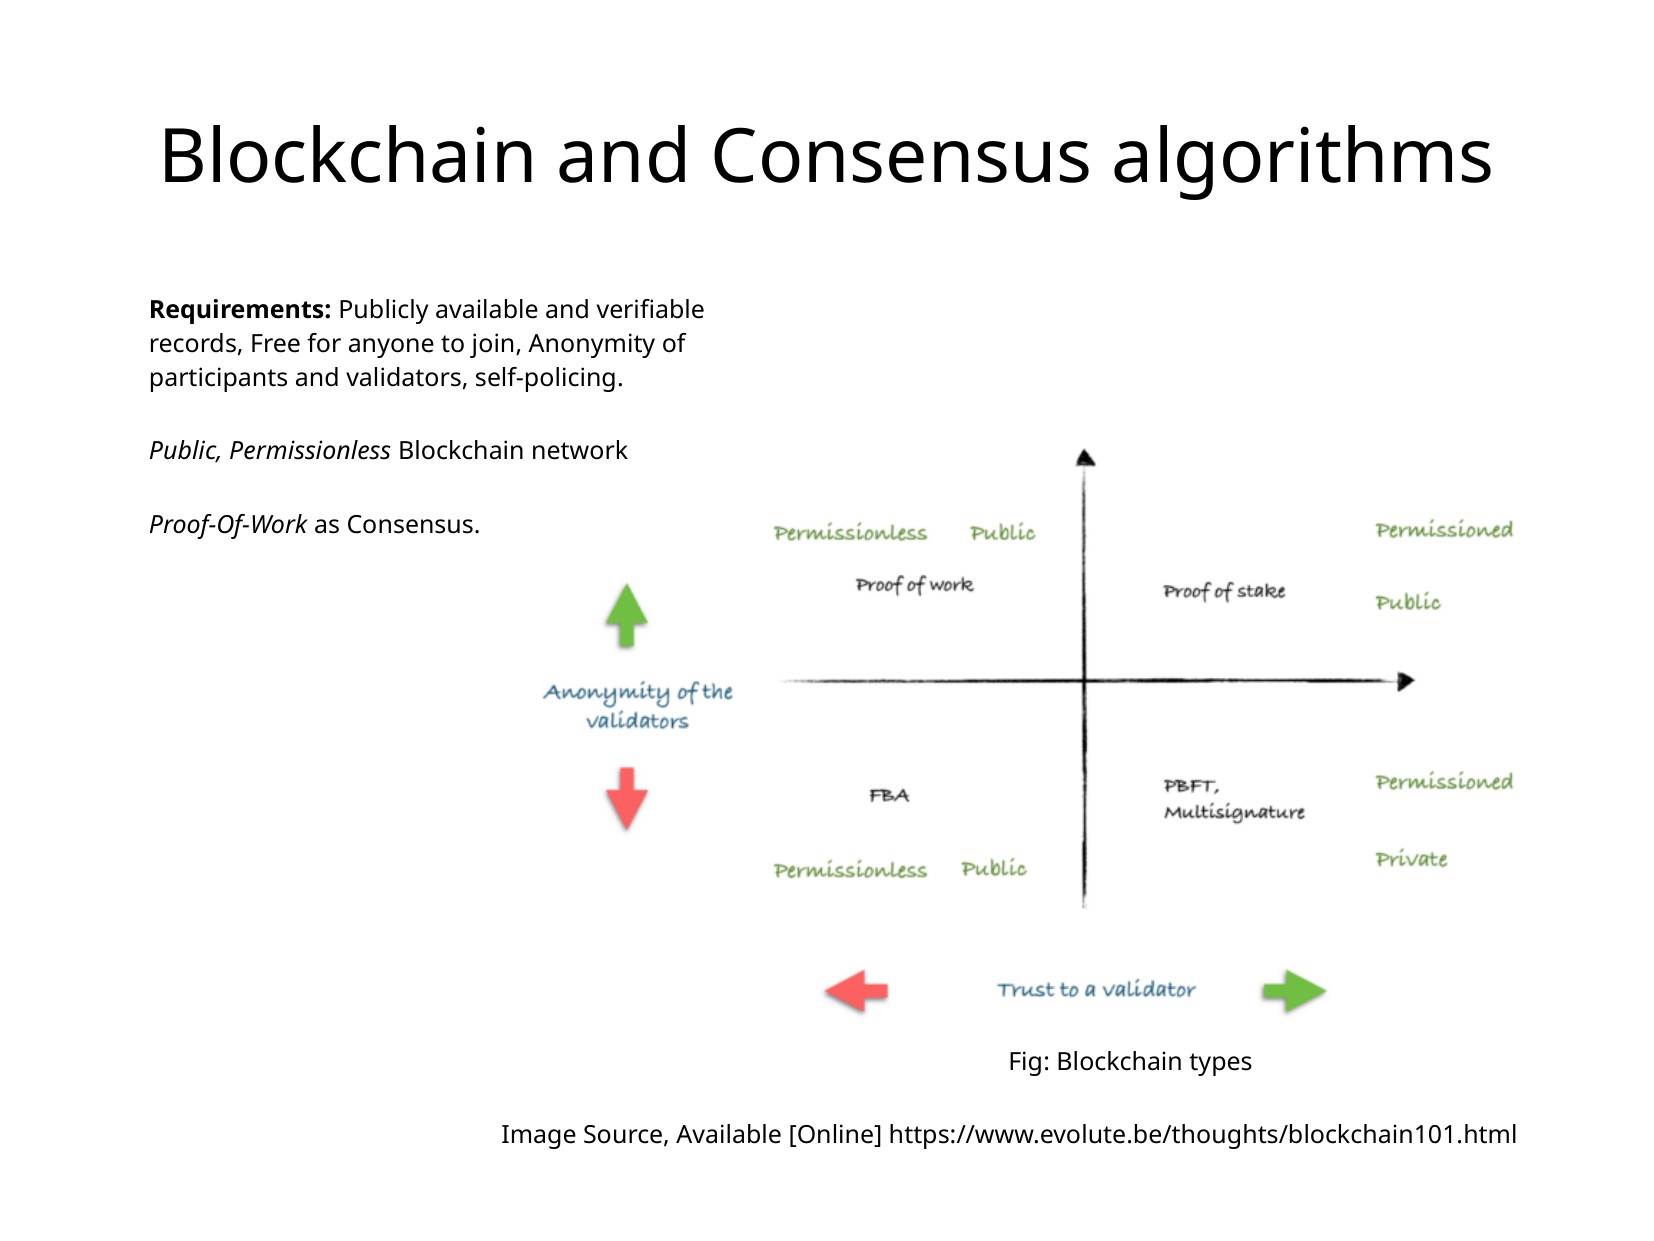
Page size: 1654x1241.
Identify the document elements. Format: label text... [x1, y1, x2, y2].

picture [536, 448, 1538, 1035]
list Requirements: Publicly available and verifiable records, Free for anyone to join, Anonymity of participants and validators, self-policing. Public, Permissionless Blockchain network Proof-Of-Work as Consensus. [78, 291, 789, 885]
title Blockchain and Consensus algorithms [82, 49, 1571, 257]
list Fig: Blockchain types Image Source, Available [Online] https://www.evolute.be/thoughts/blockchain101.html [430, 1043, 1634, 1152]
